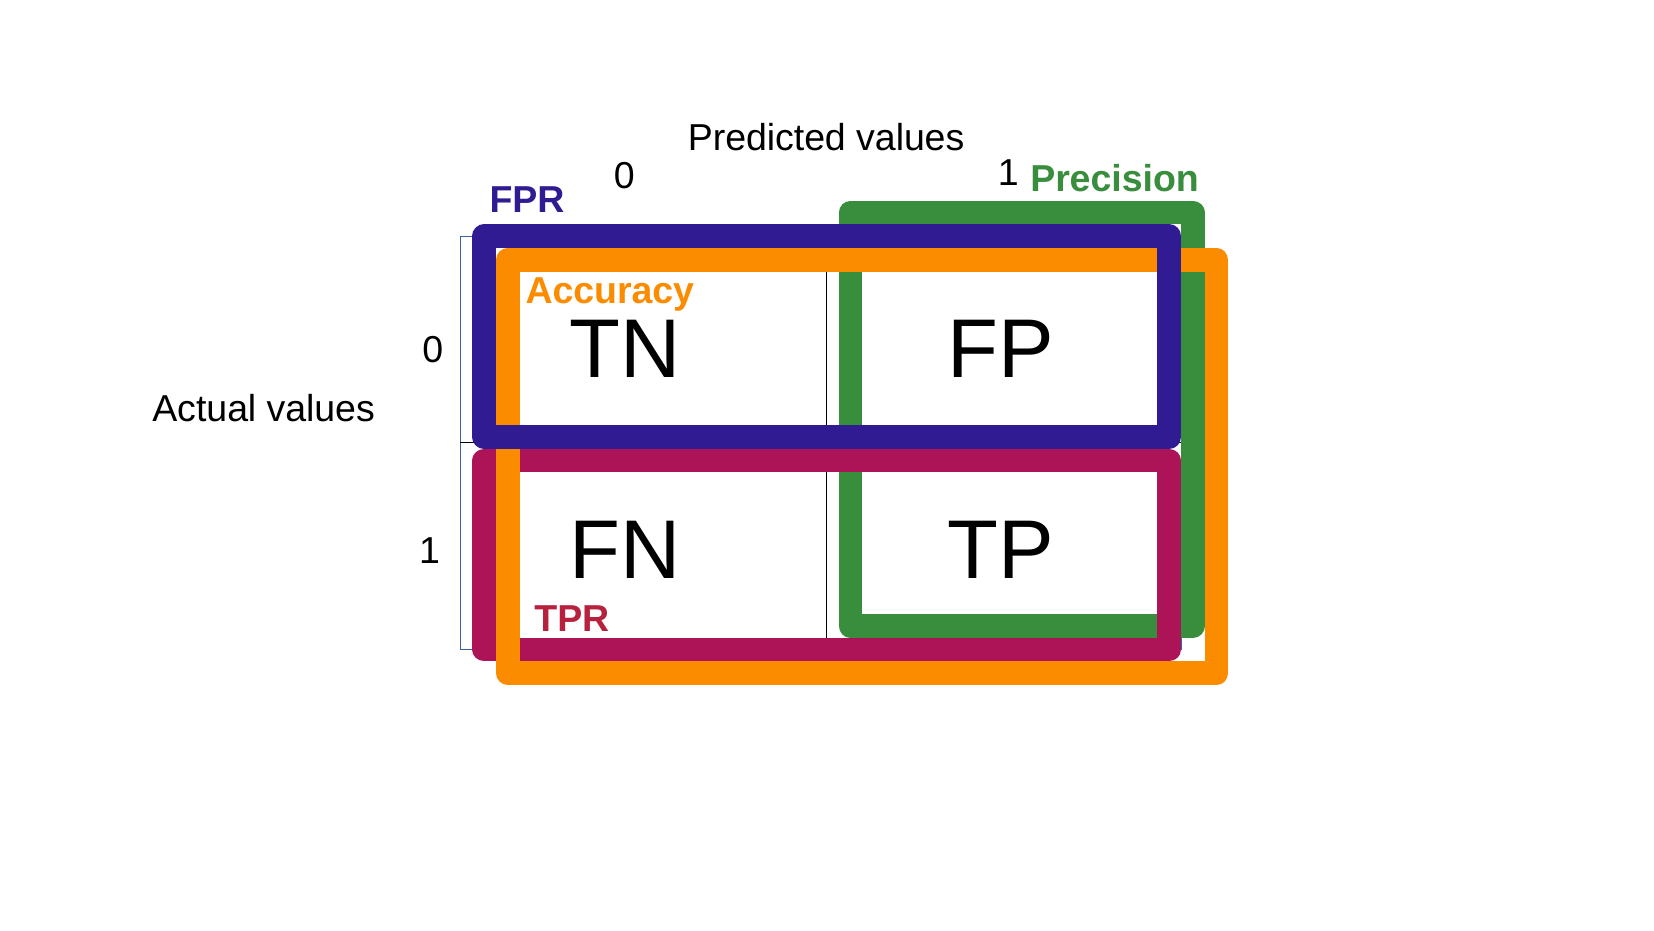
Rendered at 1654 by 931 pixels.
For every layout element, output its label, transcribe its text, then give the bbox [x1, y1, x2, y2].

text_box 1 [404, 521, 455, 579]
text_box 0 [599, 147, 650, 171]
text_box Precision [1015, 149, 1215, 207]
text_box 0 [407, 321, 458, 378]
text_box TPR [519, 590, 660, 648]
text_box FPR [474, 171, 674, 229]
text_box TN [555, 295, 721, 414]
text_box FP [933, 295, 1099, 414]
text_box TP [933, 496, 1099, 614]
text_box Predicted values [673, 108, 980, 166]
text_box FN [555, 496, 721, 615]
text_box 1 [983, 143, 1034, 201]
text_box Accuracy [510, 262, 709, 319]
text_box Actual values [137, 380, 390, 438]
